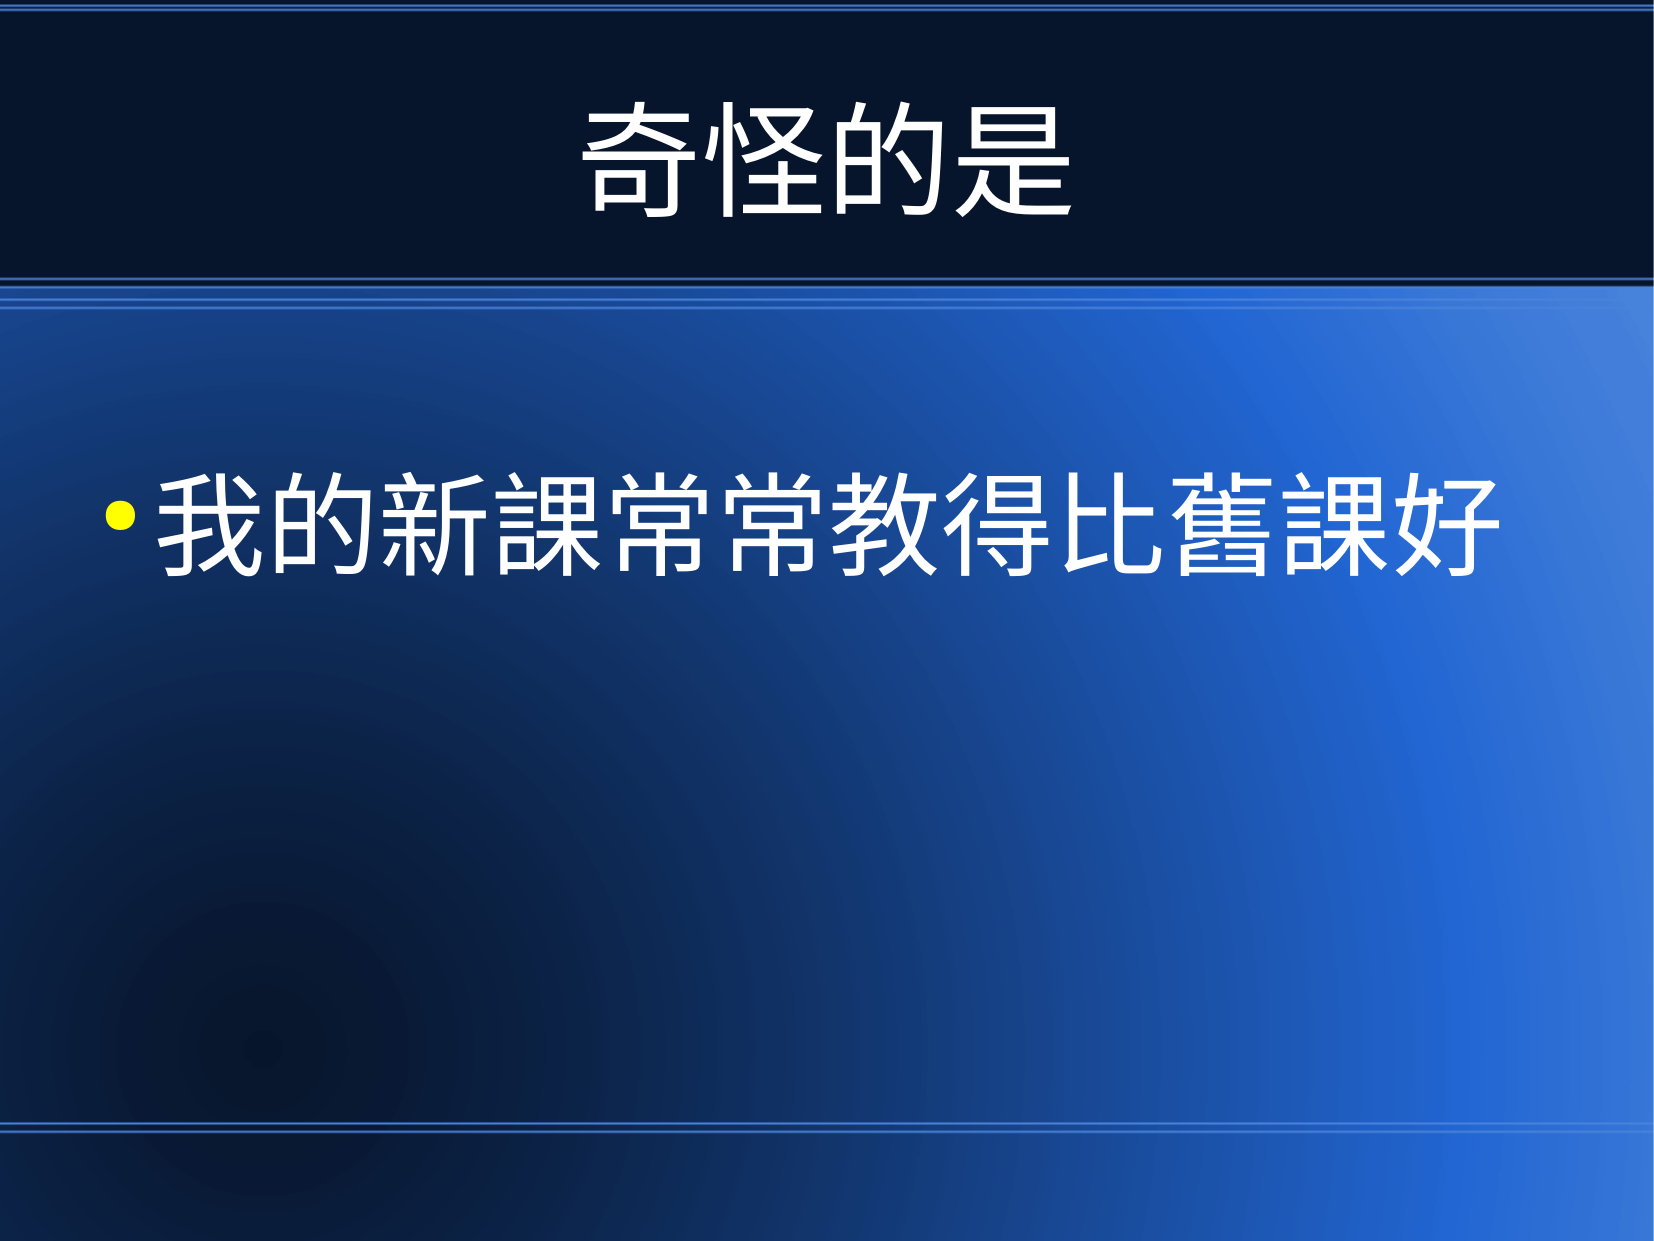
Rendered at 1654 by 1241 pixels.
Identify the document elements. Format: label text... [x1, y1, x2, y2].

title 奇怪的是 [82, 49, 1571, 257]
picture [0, 0, 1654, 1241]
list 我的新課常常教得比舊課好 [82, 355, 1571, 1241]
